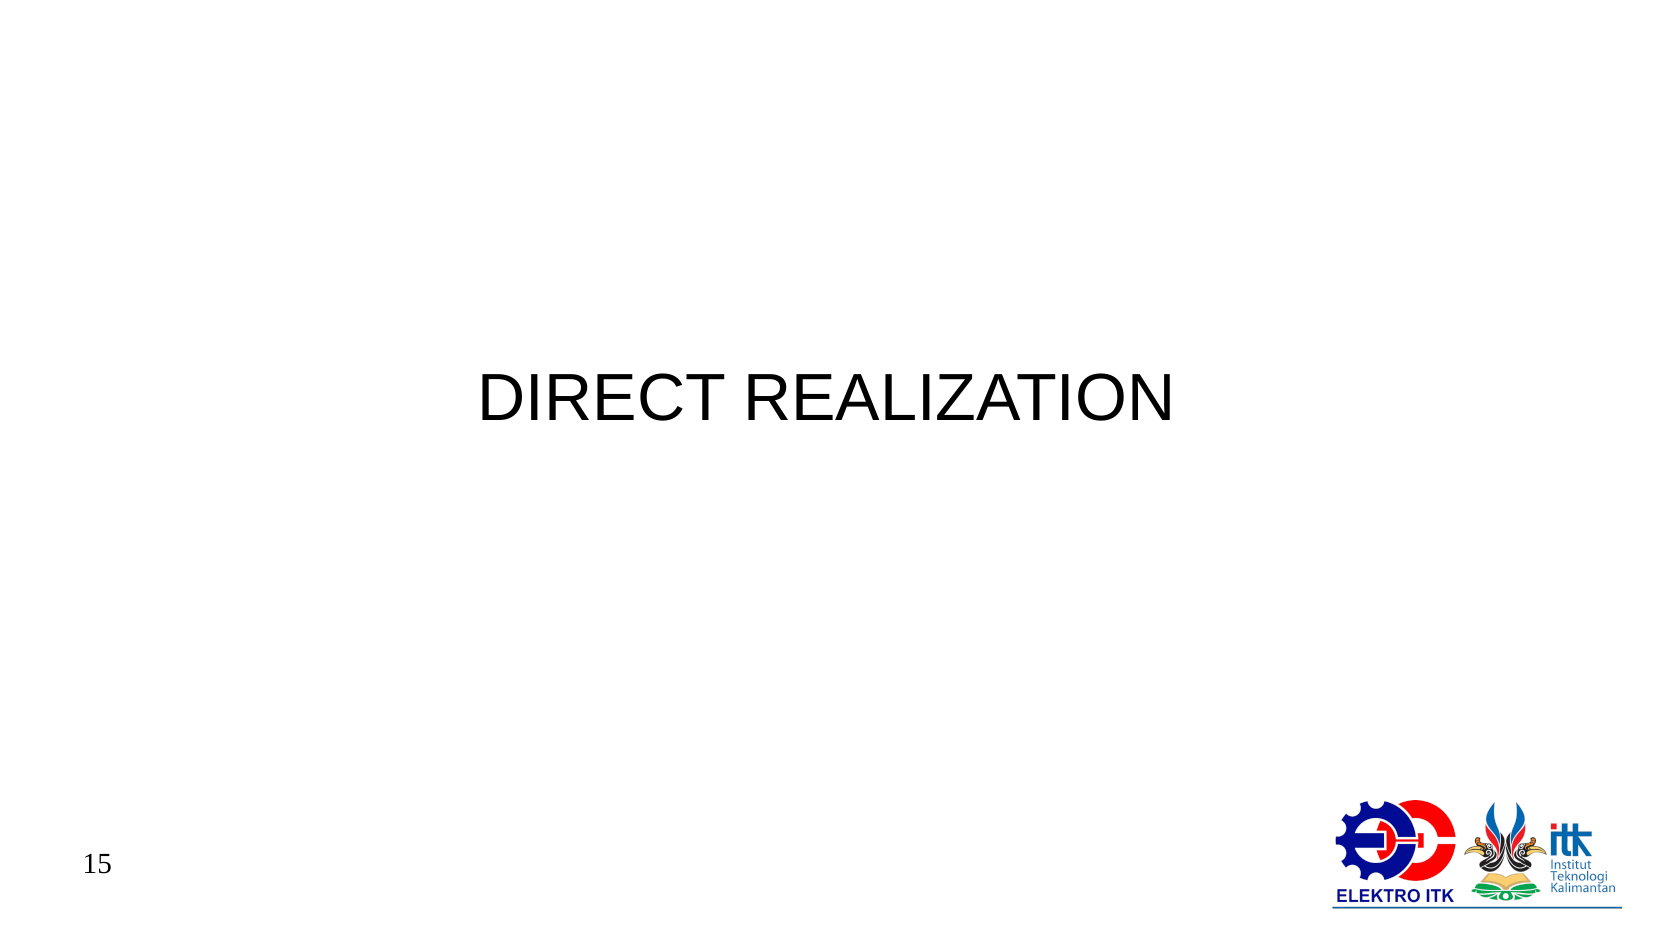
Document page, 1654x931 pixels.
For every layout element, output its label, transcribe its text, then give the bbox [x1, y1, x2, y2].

subtitle DIRECT REALIZATION [82, 37, 1571, 757]
picture [1332, 800, 1622, 918]
